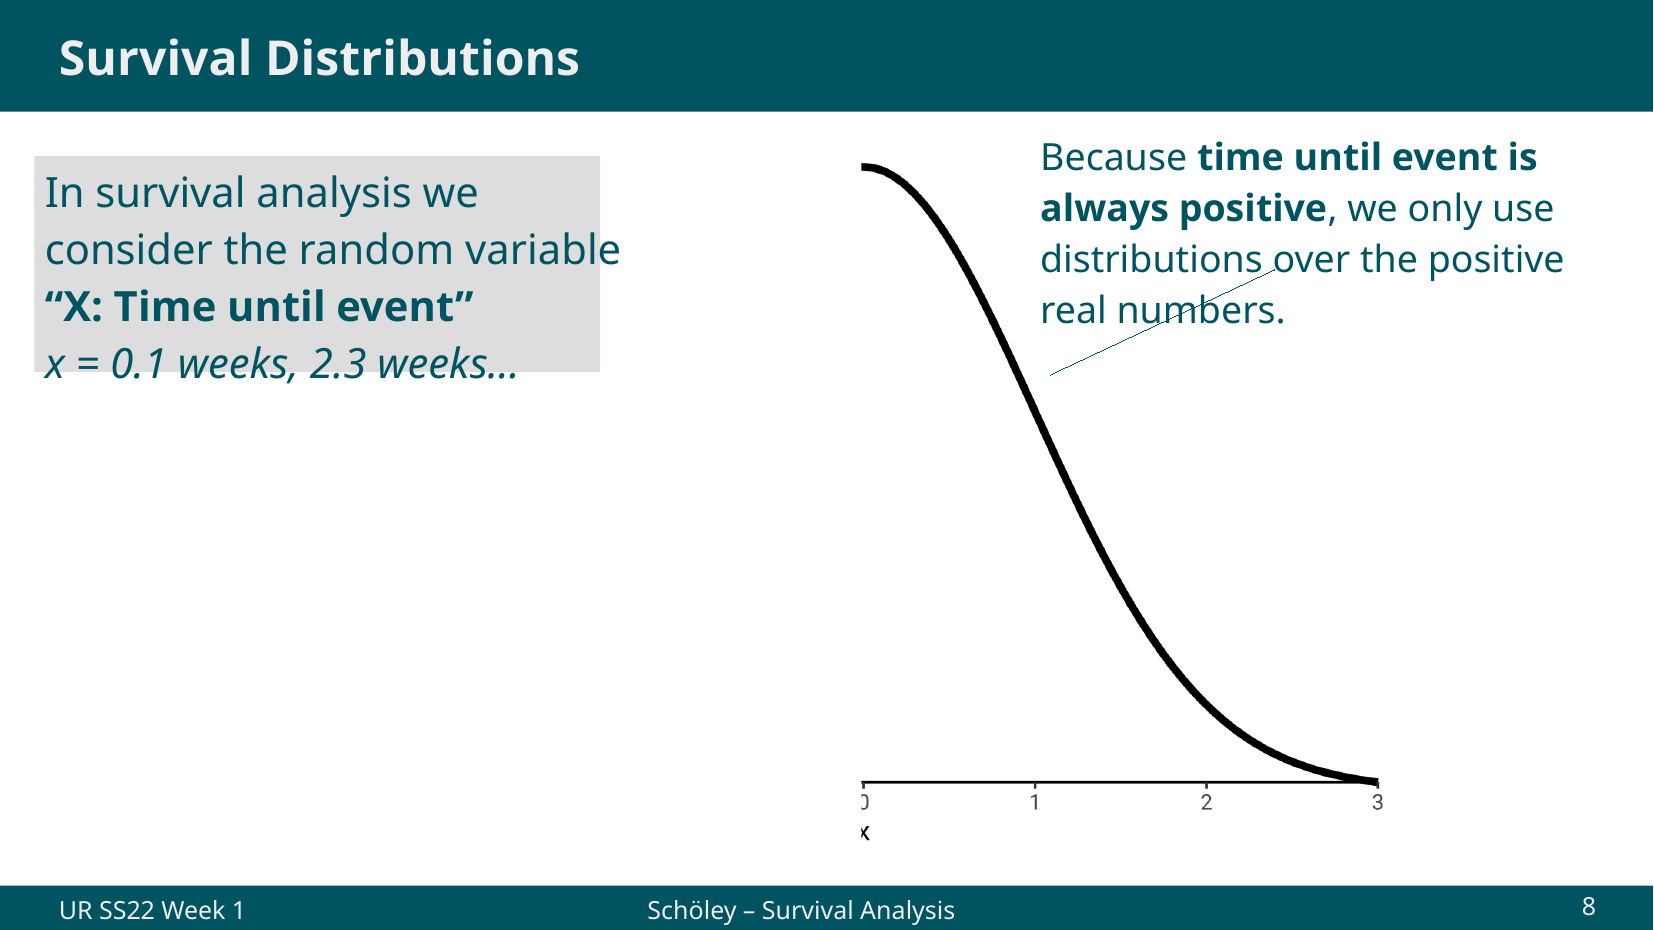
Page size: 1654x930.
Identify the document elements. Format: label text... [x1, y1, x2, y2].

picture [861, 153, 1391, 859]
text_box Because time until event is always positive, we only use distributions over the positive real numbers. [1025, 123, 1641, 270]
title Survival Distributions [58, 0, 1594, 117]
text_box In survival analysis we consider the random variable “X: Time until event” x = 0.1 weeks, 2.3 weeks… [30, 155, 643, 378]
